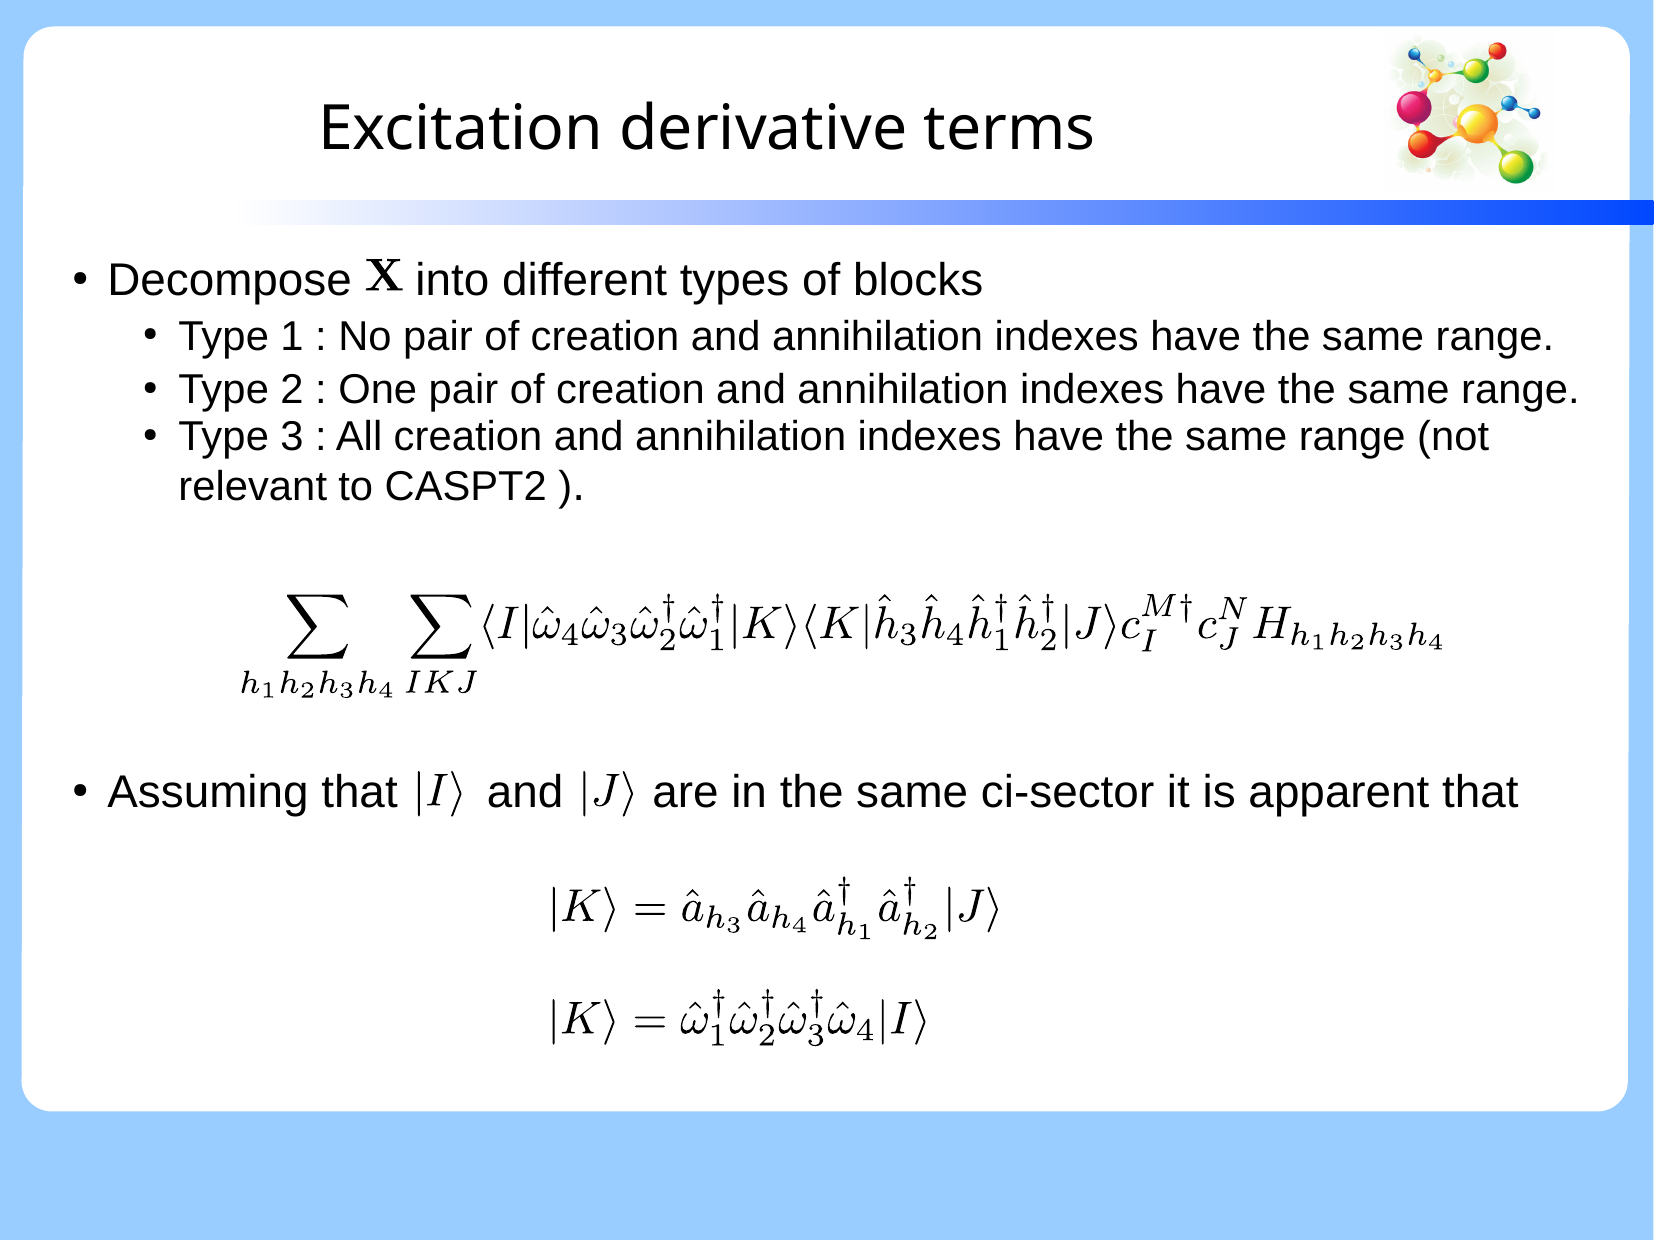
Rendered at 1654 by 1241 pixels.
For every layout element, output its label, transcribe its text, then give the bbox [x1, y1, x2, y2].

picture [1382, 29, 1556, 195]
text_box [547, 988, 931, 1047]
text_box [577, 770, 638, 817]
text_box [364, 258, 404, 291]
text_box [412, 770, 467, 817]
text_box Decompose into different types of blocks Type 1 : No pair of creation and annihilation indexes have the same range. Type 2 : One pair of creation and annihilation indexes have the same range. Type 3 : All creation and annihilation indexes have the same range (not relevant to CASPT2 ). Assuming that and are in the same ci-sector it is apparent that [57, 246, 1654, 1241]
text_box [239, 589, 1444, 699]
title Excitation derivative terms [82, 49, 1332, 201]
text_box [547, 876, 1003, 940]
